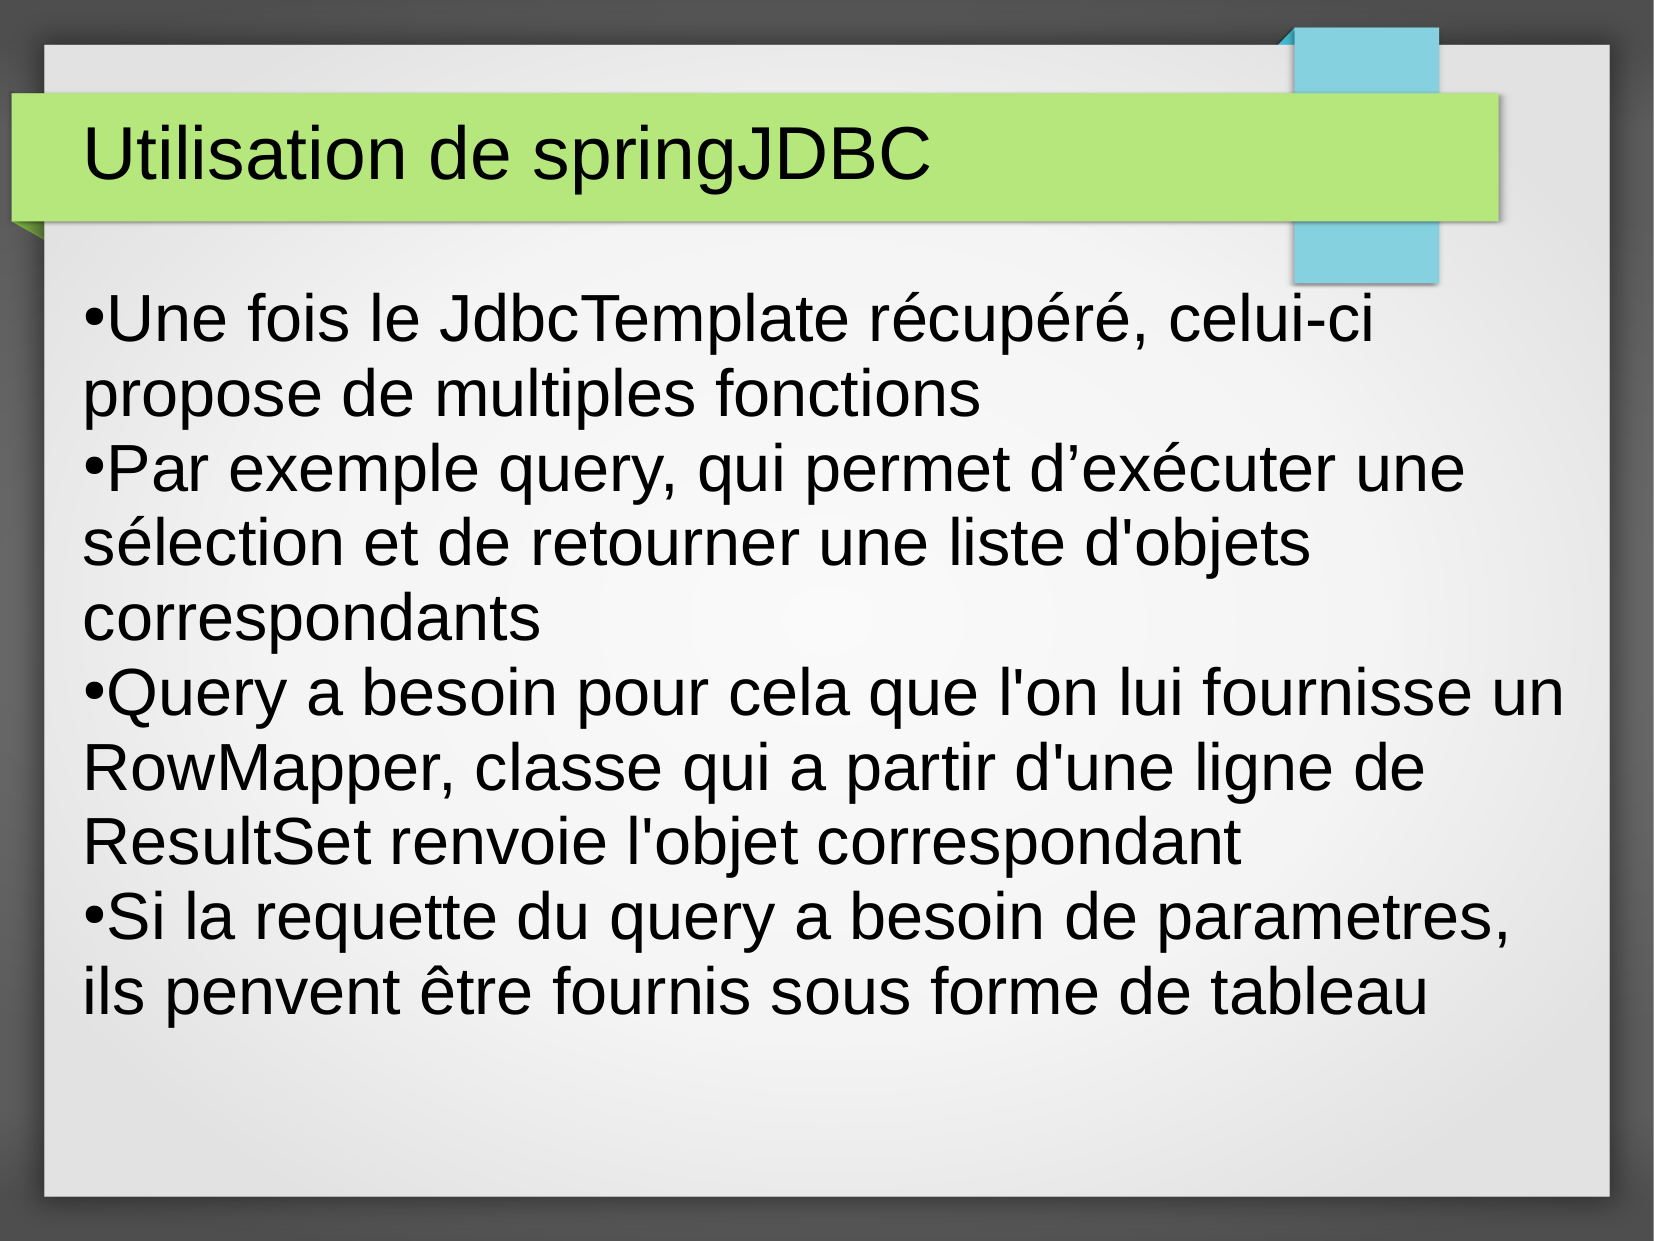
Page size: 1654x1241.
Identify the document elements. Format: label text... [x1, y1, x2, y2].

subtitle Une fois le JdbcTemplate récupéré, celui-ci propose de multiples fonctions Par exemple query, qui permet d’exécuter une sélection et de retourner une liste d'objets correspondants Query a besoin pour cela que l'on lui fournisse un RowMapper, classe qui a partir d'une ligne de ResultSet renvoie l'objet correspondant Si la requette du query a besoin de parametres, ils penvent être fournis sous forme de tableau [82, 281, 1571, 1029]
picture [0, 0, 1654, 1241]
title Utilisation de springJDBC [82, 94, 1264, 213]
